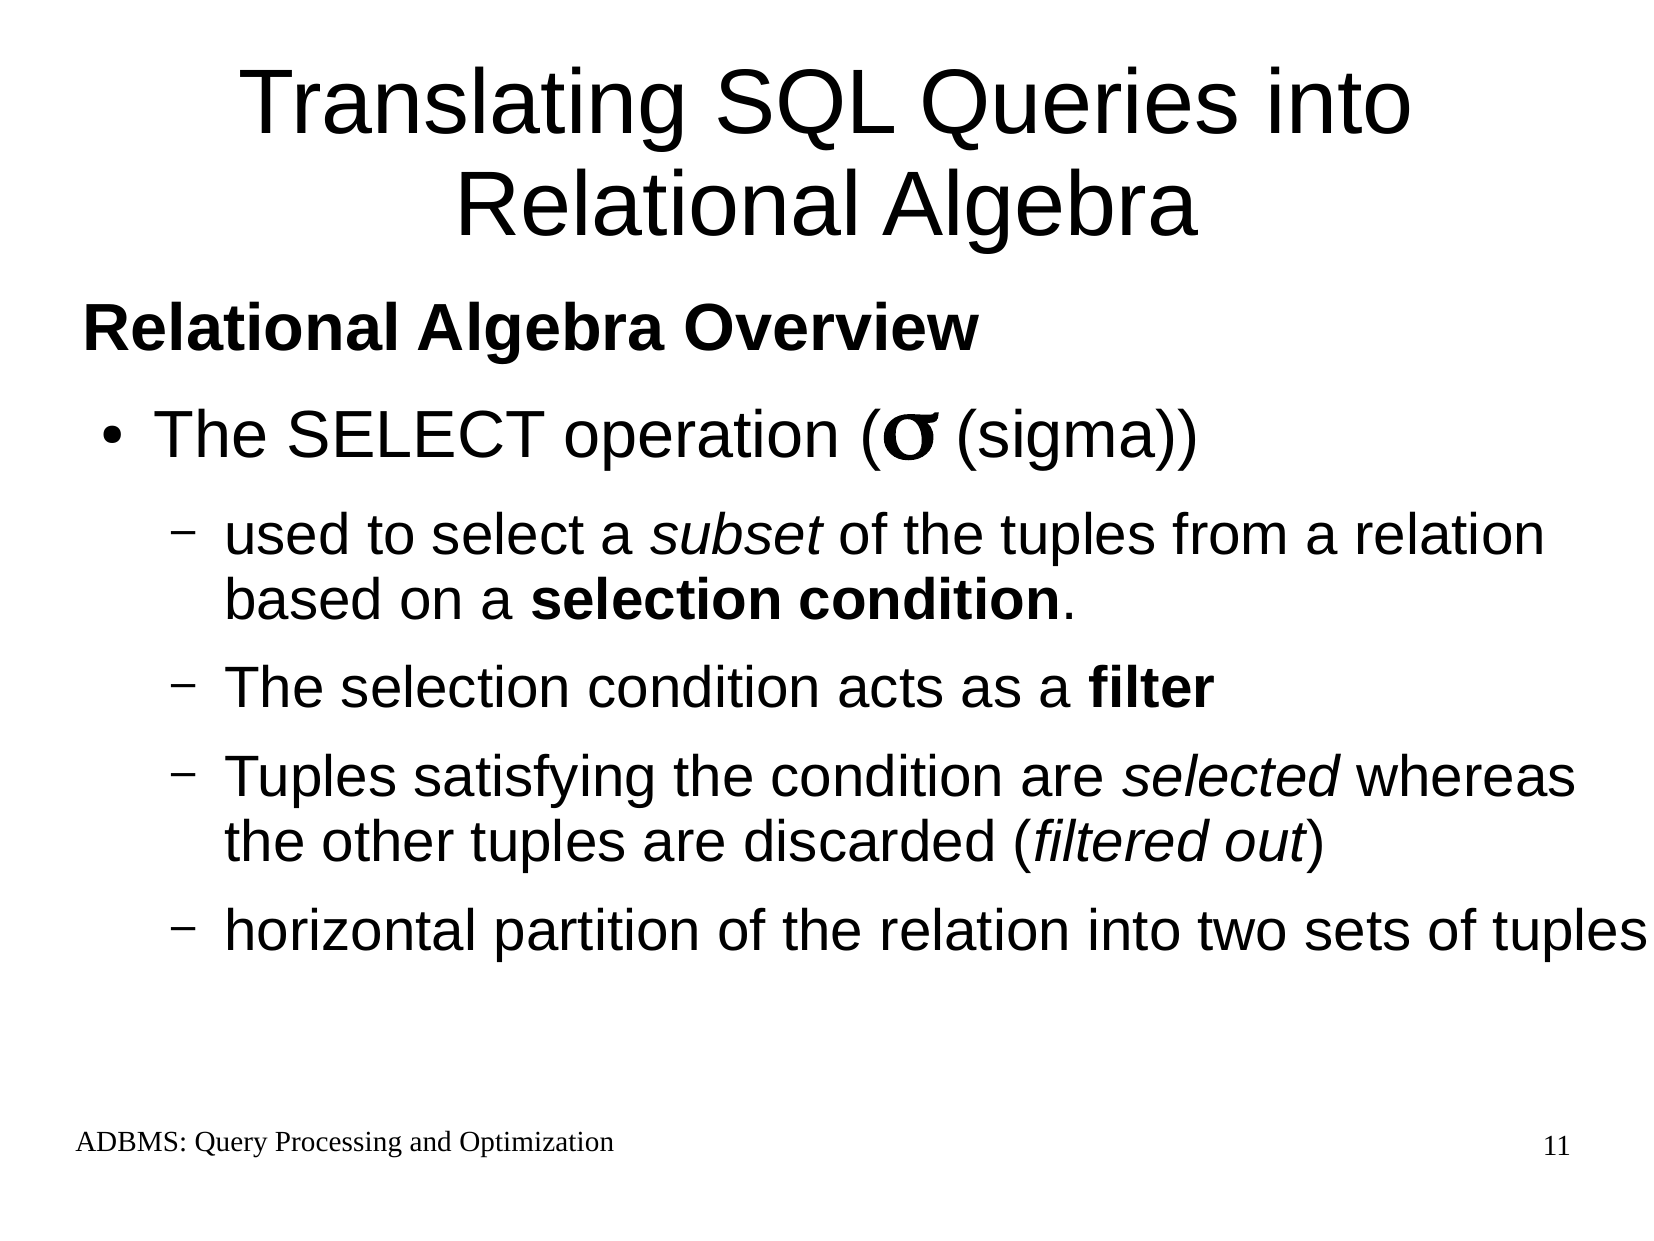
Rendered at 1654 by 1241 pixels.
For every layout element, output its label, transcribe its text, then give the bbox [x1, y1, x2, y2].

list Relational Algebra Overview The SELECT operation ( (sigma)) used to select a subset of the tuples from a relation based on a selection condition. The selection condition acts as a filter Tuples satisfying the condition are selected whereas the other tuples are discarded (filtered out) horizontal partition of the relation into two sets of tuples [82, 290, 1654, 1156]
title Translating SQL Queries into Relational Algebra [82, 49, 1571, 257]
